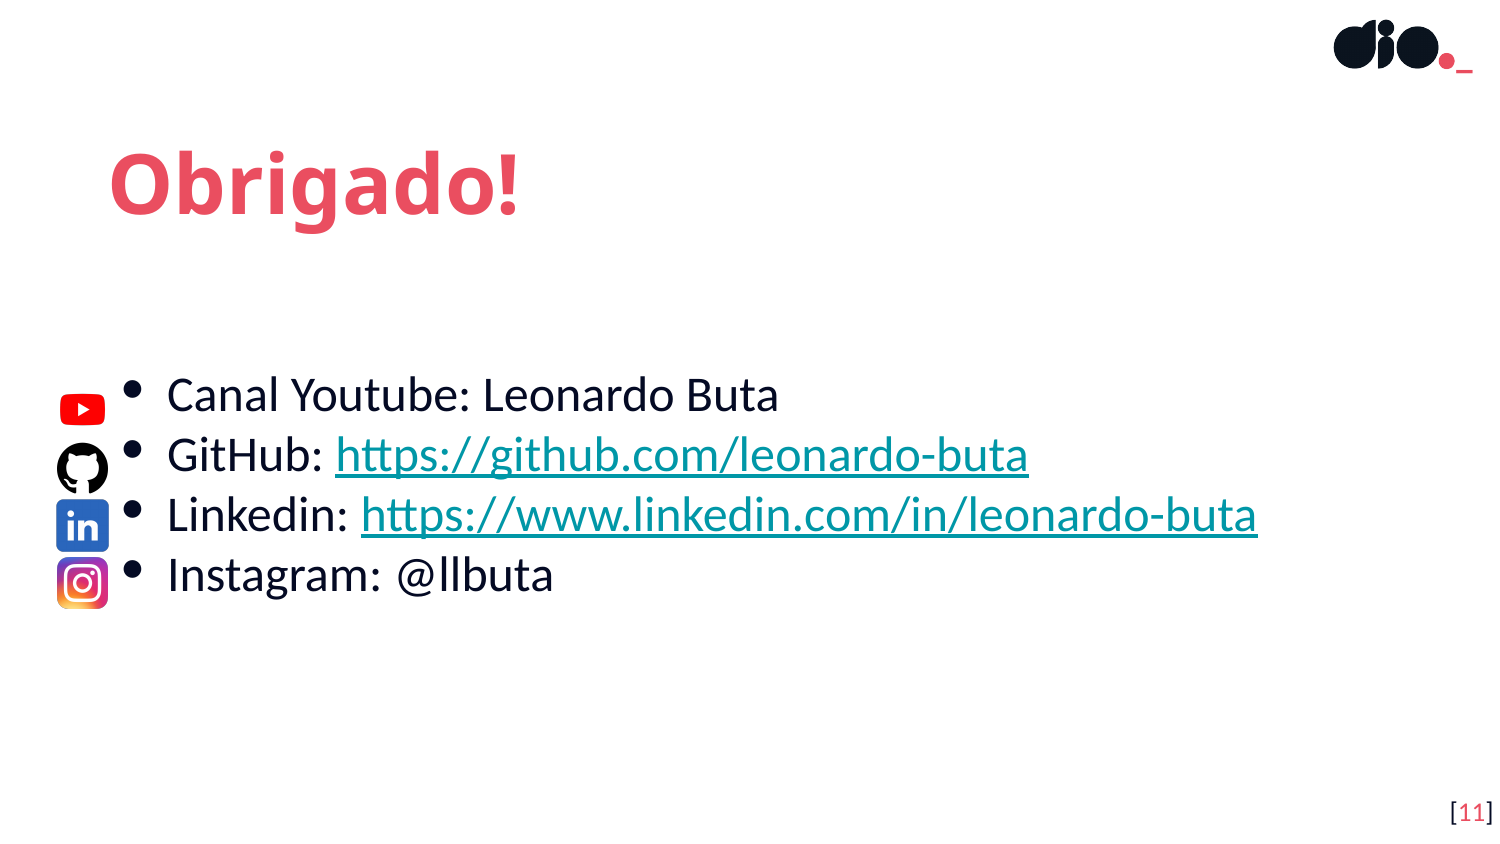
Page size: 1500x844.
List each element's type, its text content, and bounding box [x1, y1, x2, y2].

picture [57, 384, 108, 435]
picture [50, 442, 115, 609]
text_box Canal Youtube: Leonardo Buta GitHub: https://github.com/leonardo-buta Linkedin: https://www.linkedin.com/in/leonardo-buta Instagram: @llbuta [92, 242, 1404, 780]
picture [1333, 19, 1473, 74]
slide_number [<number>] [1403, 779, 1494, 844]
text_box Obrigado! [92, 104, 688, 242]
